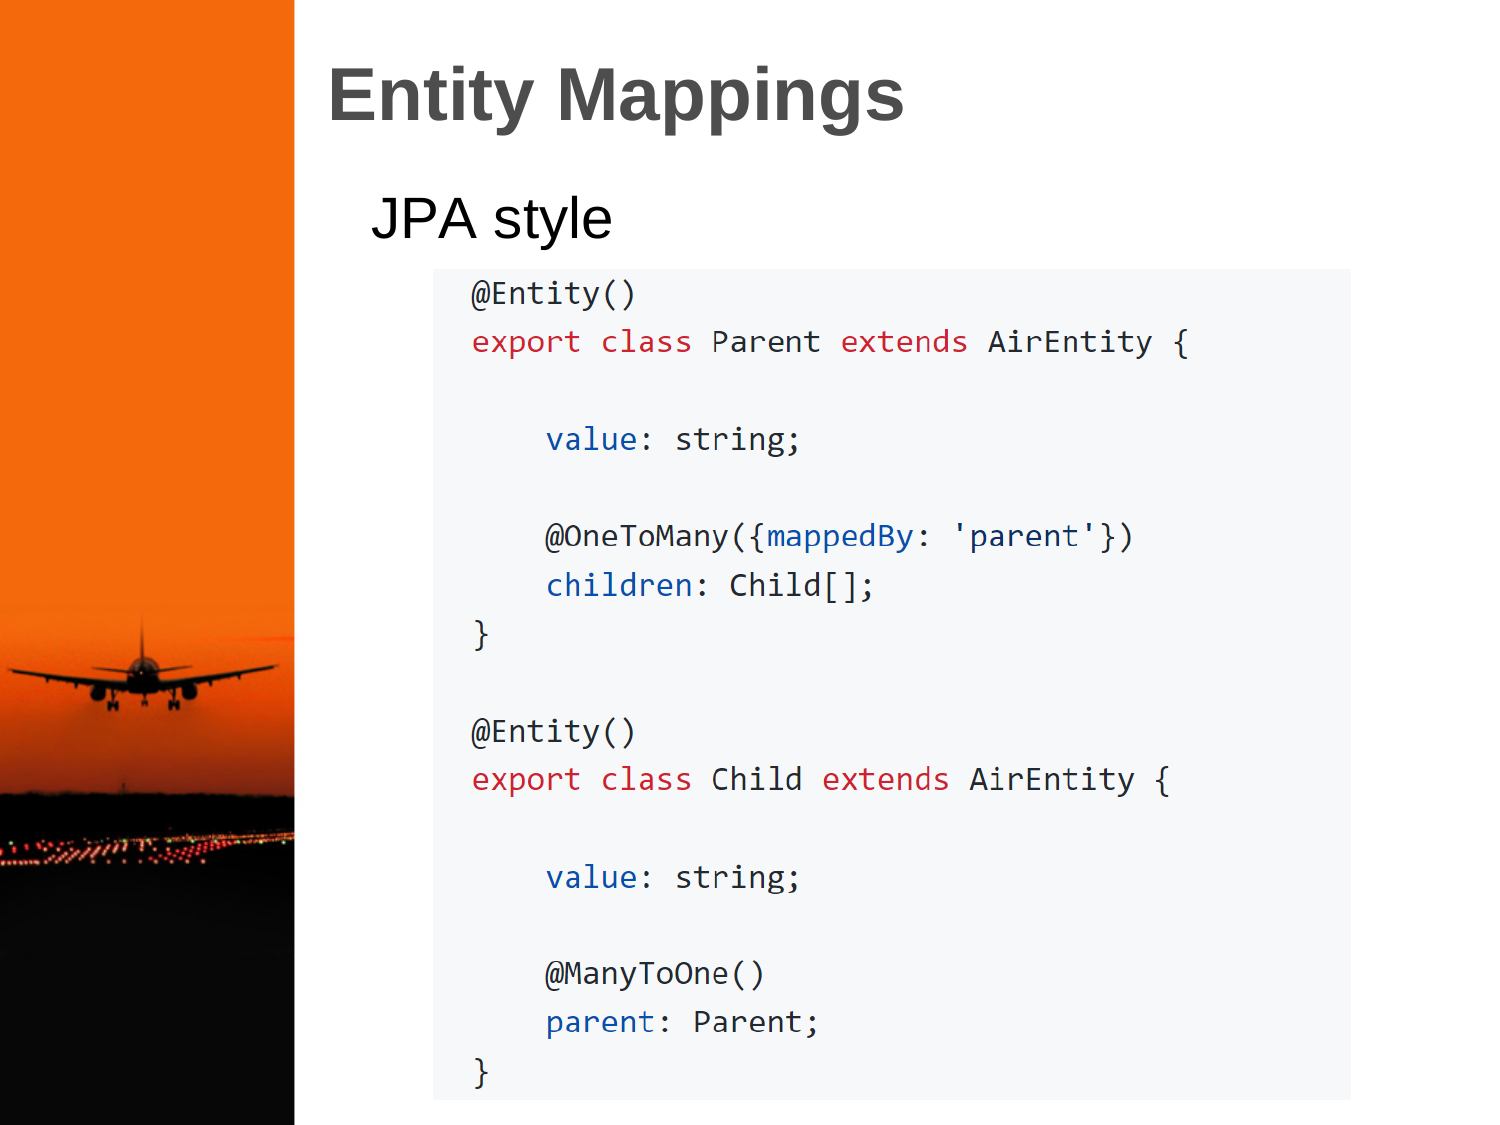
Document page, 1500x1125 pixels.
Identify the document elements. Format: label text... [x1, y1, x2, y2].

picture [0, 0, 1500, 1125]
title Entity Mappings [312, 30, 1483, 150]
list JPA style [300, 172, 1468, 1094]
